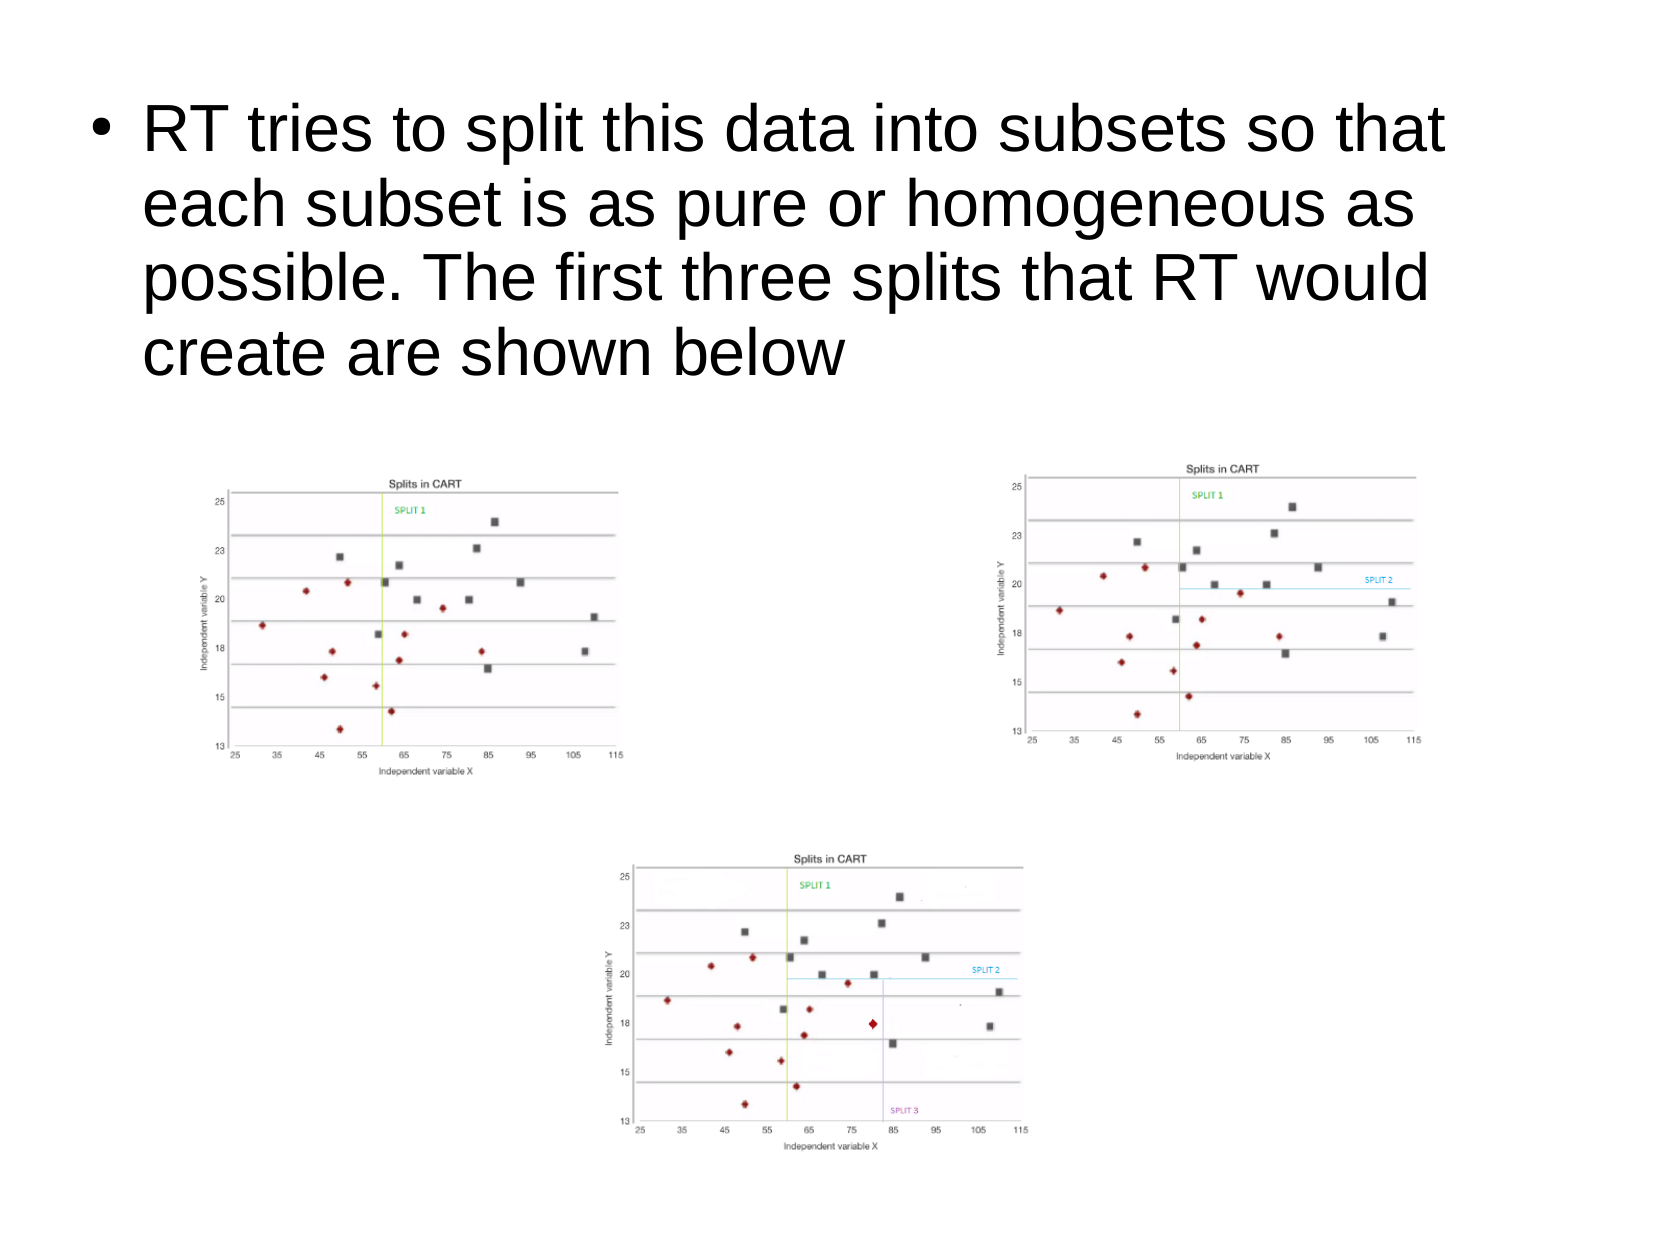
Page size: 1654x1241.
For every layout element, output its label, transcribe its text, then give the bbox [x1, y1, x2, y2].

picture [600, 851, 1063, 1186]
picture [195, 476, 658, 811]
picture [992, 461, 1456, 796]
list RT tries to split this data into subsets so that each subset is as pure or homogeneous as possible. The first three splits that RT would create are shown below [71, 90, 1561, 811]
